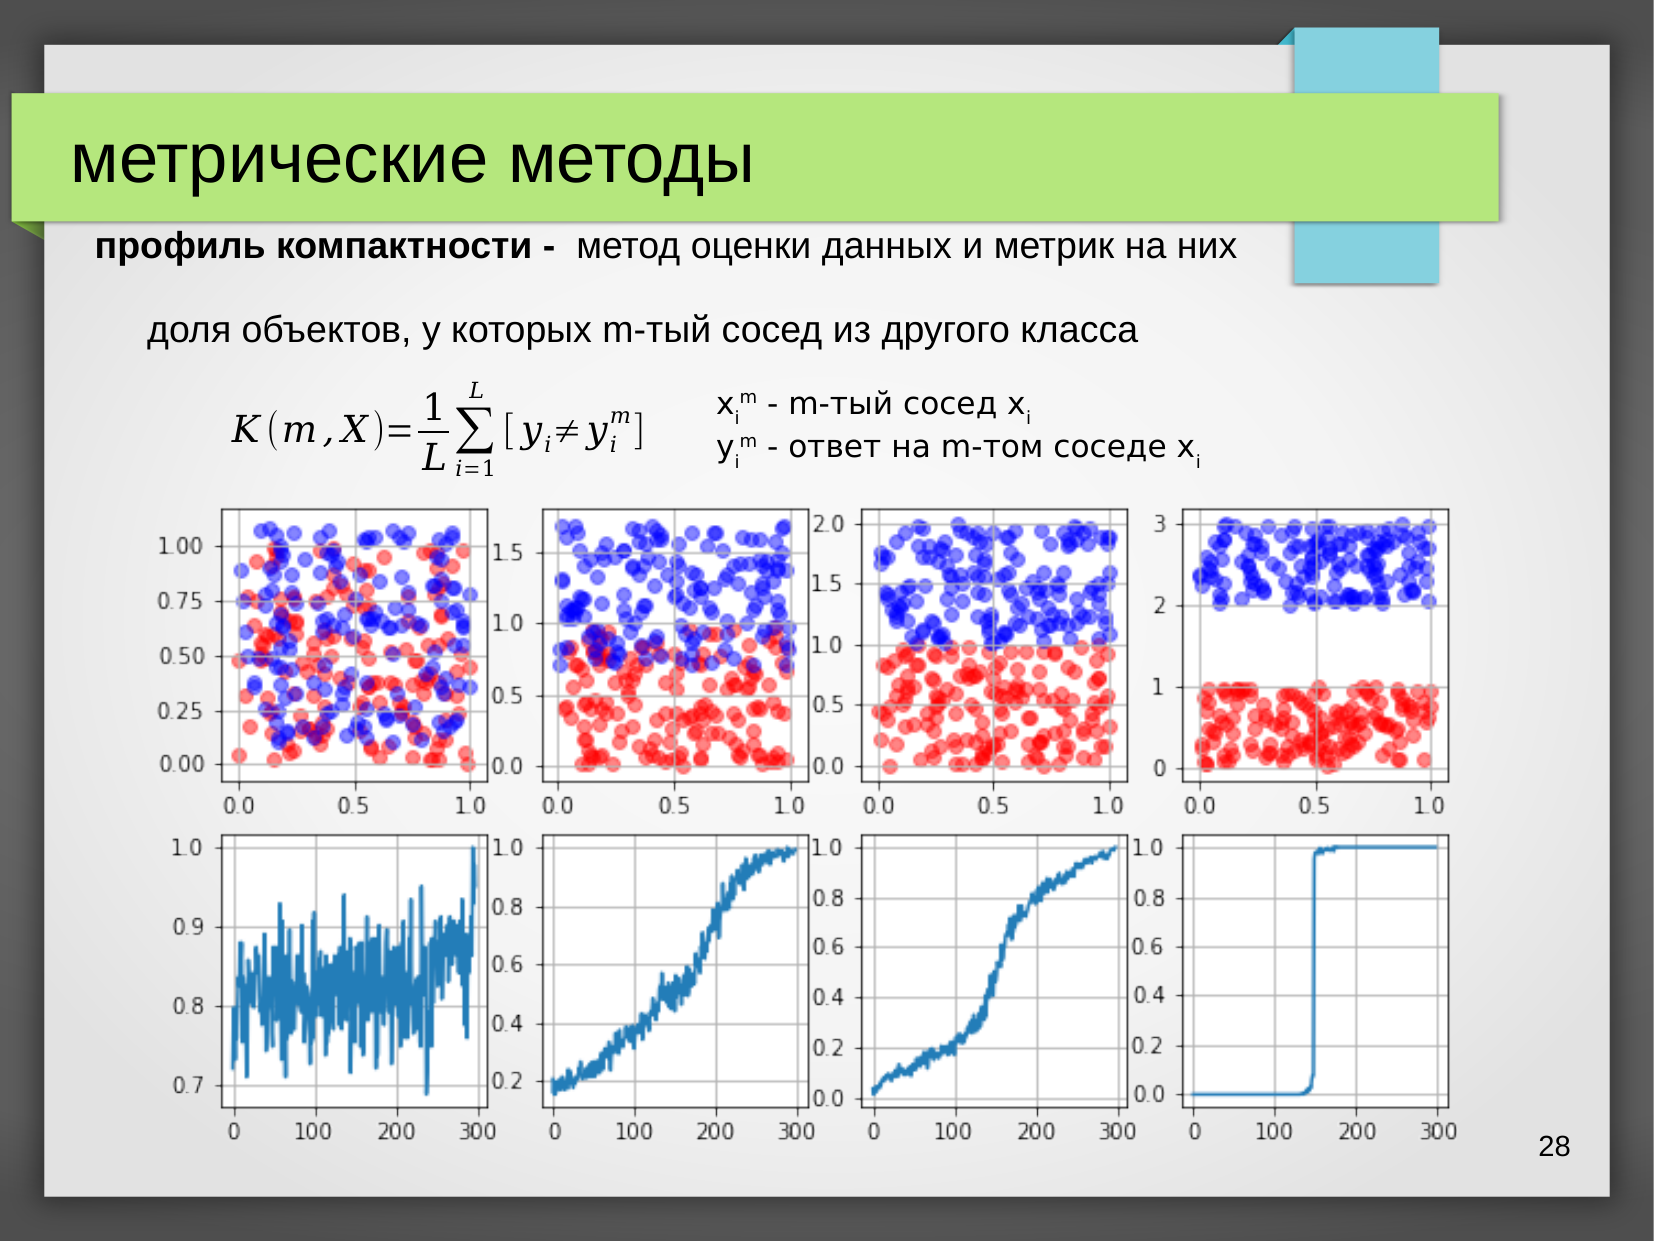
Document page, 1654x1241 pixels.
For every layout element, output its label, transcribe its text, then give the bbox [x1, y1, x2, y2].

chart [224, 377, 650, 483]
title метрические методы [70, 118, 1205, 199]
picture [0, 0, 1654, 1241]
text_box xim - m-тый сосед xi yim - ответ на m-том соседе xi [701, 377, 1217, 480]
text_box профиль компактности - метод оценки данных и метрик на них доля объектов, у которых m-тый сосед из другого класса [94, 224, 1382, 351]
